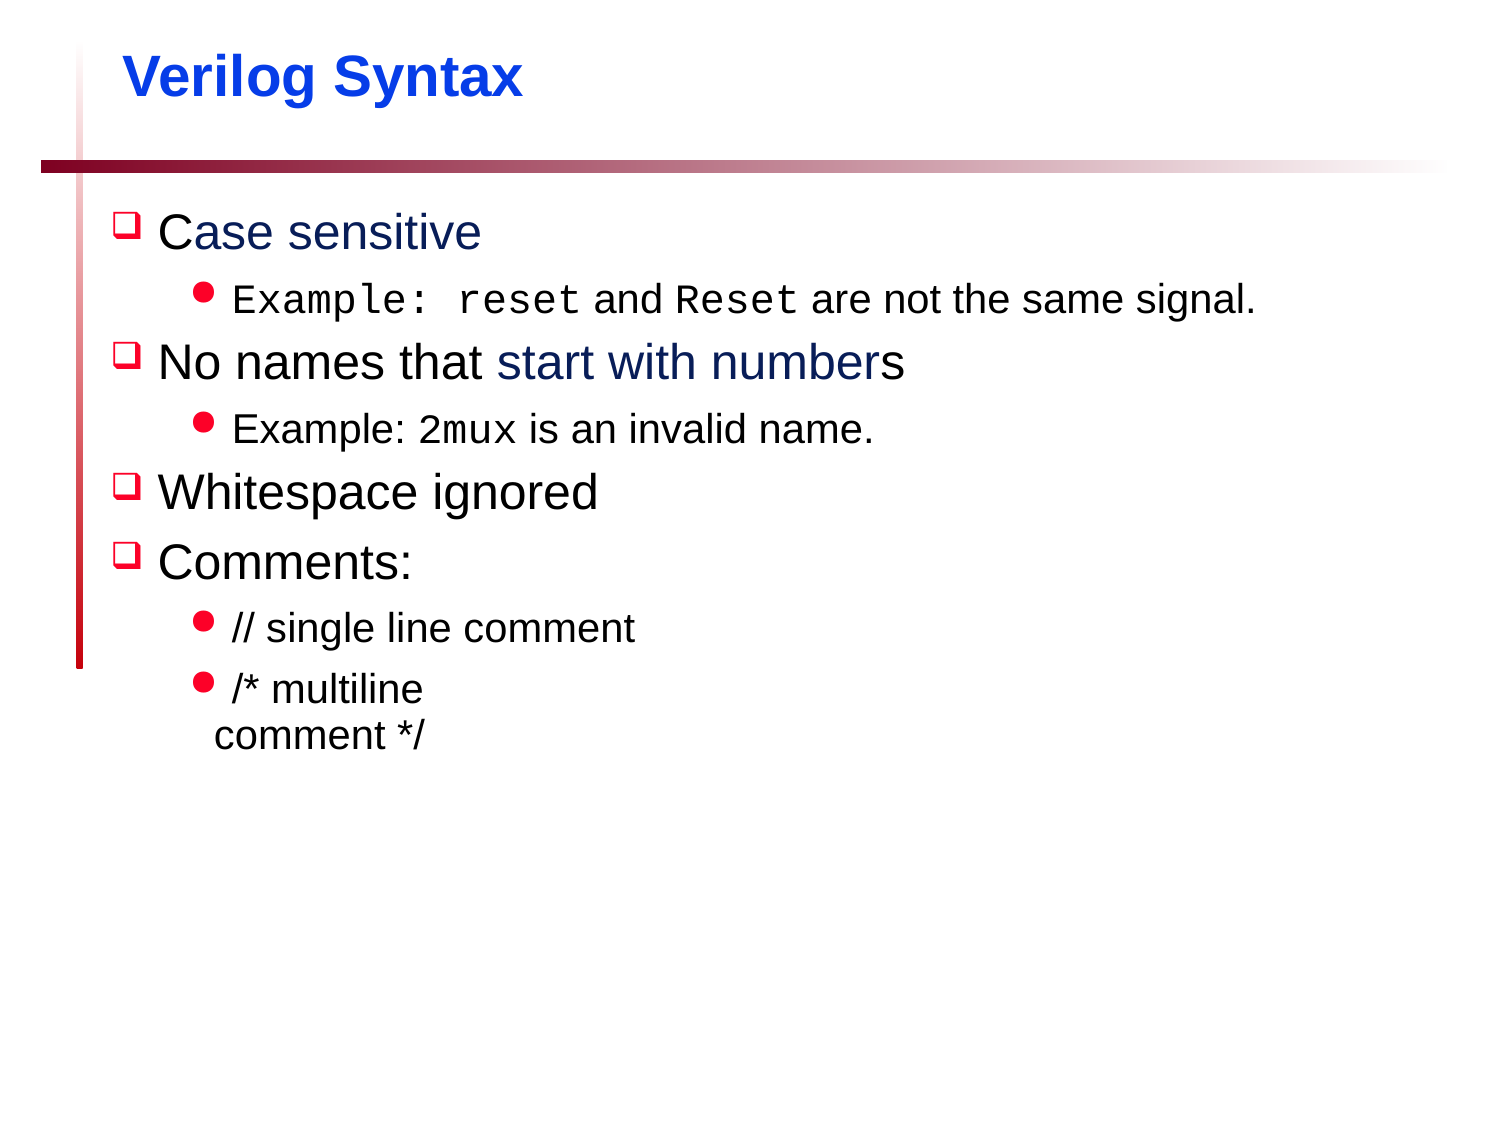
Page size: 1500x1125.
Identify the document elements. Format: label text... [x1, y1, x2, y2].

title Verilog Syntax [112, 43, 1400, 240]
list Case sensitive Example: reset and Reset are not the same signal. No names that start with numbers Example: 2mux is an invalid name. Whitespace ignored Comments: // single line comment /* multiline comment */ [99, 200, 1375, 863]
